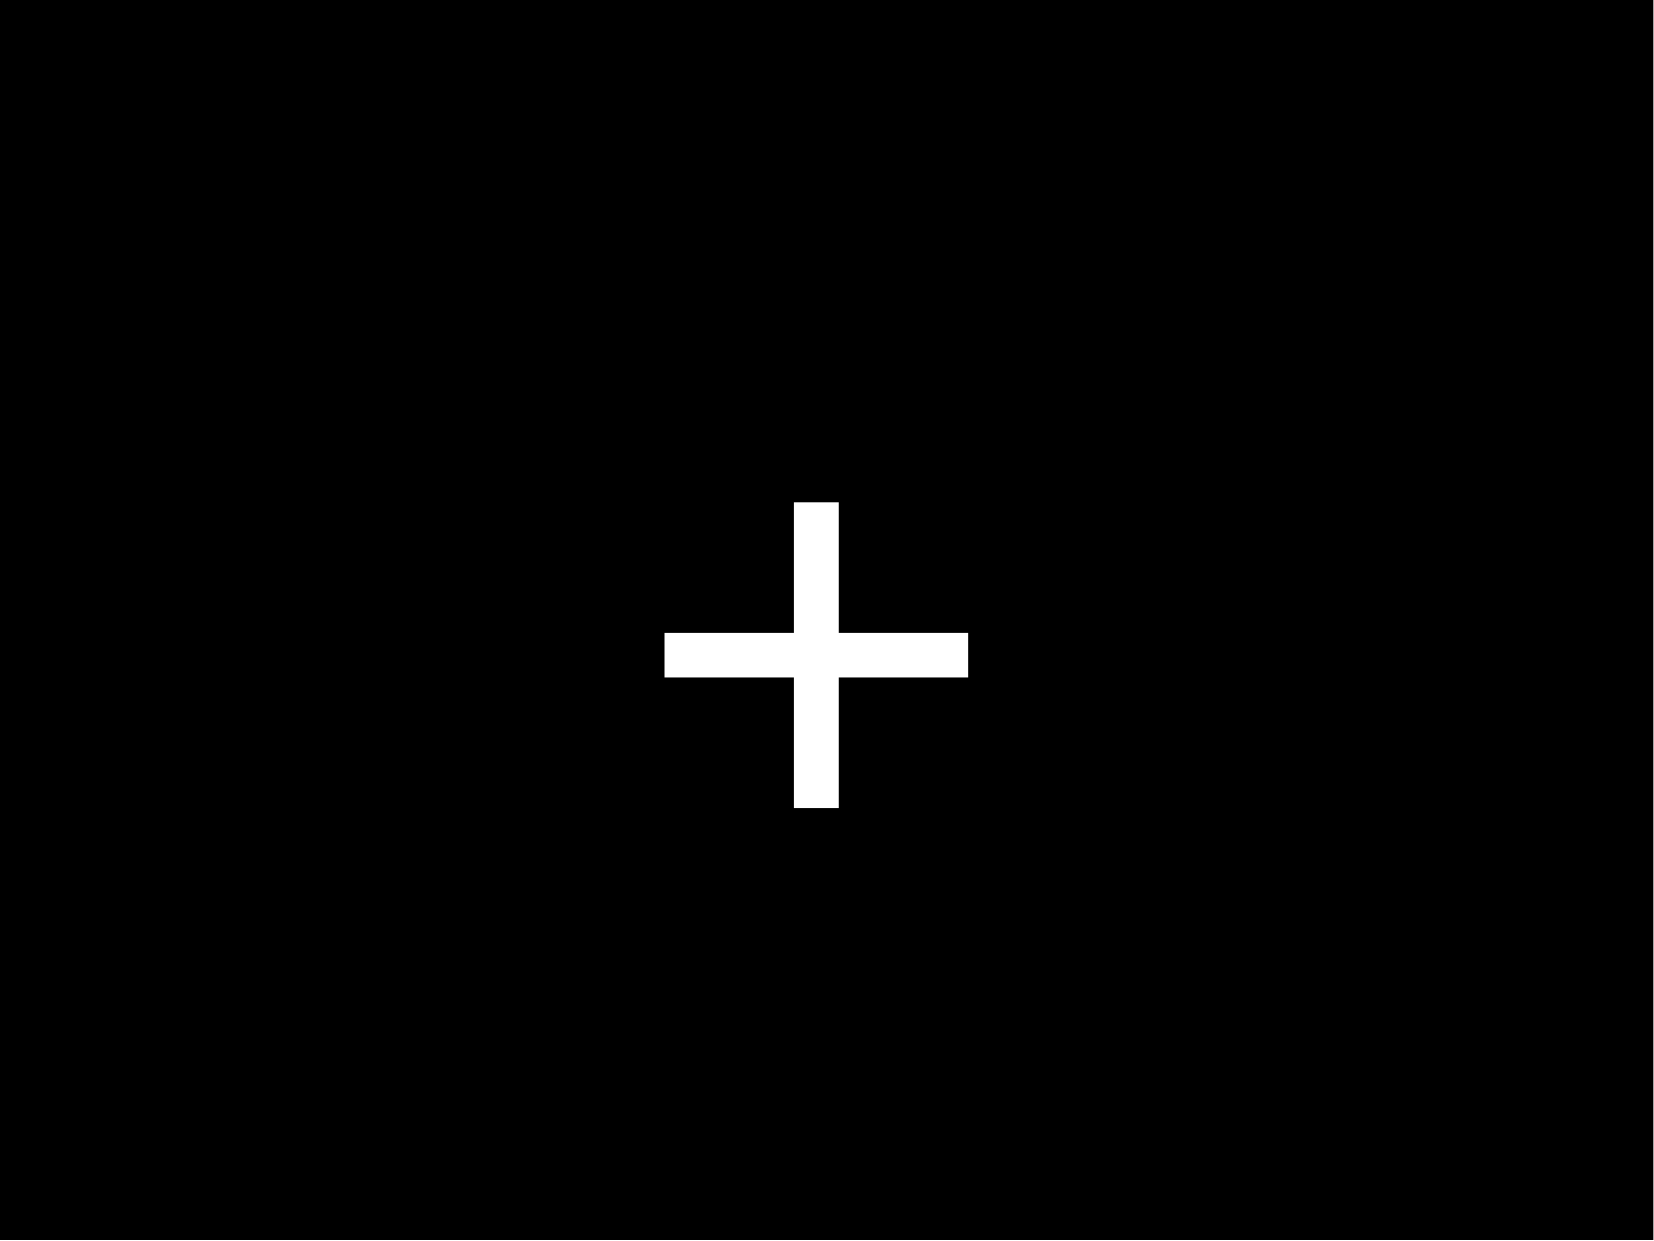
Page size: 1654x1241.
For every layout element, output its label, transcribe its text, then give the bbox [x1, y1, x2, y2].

text_box + [620, 290, 1388, 1004]
